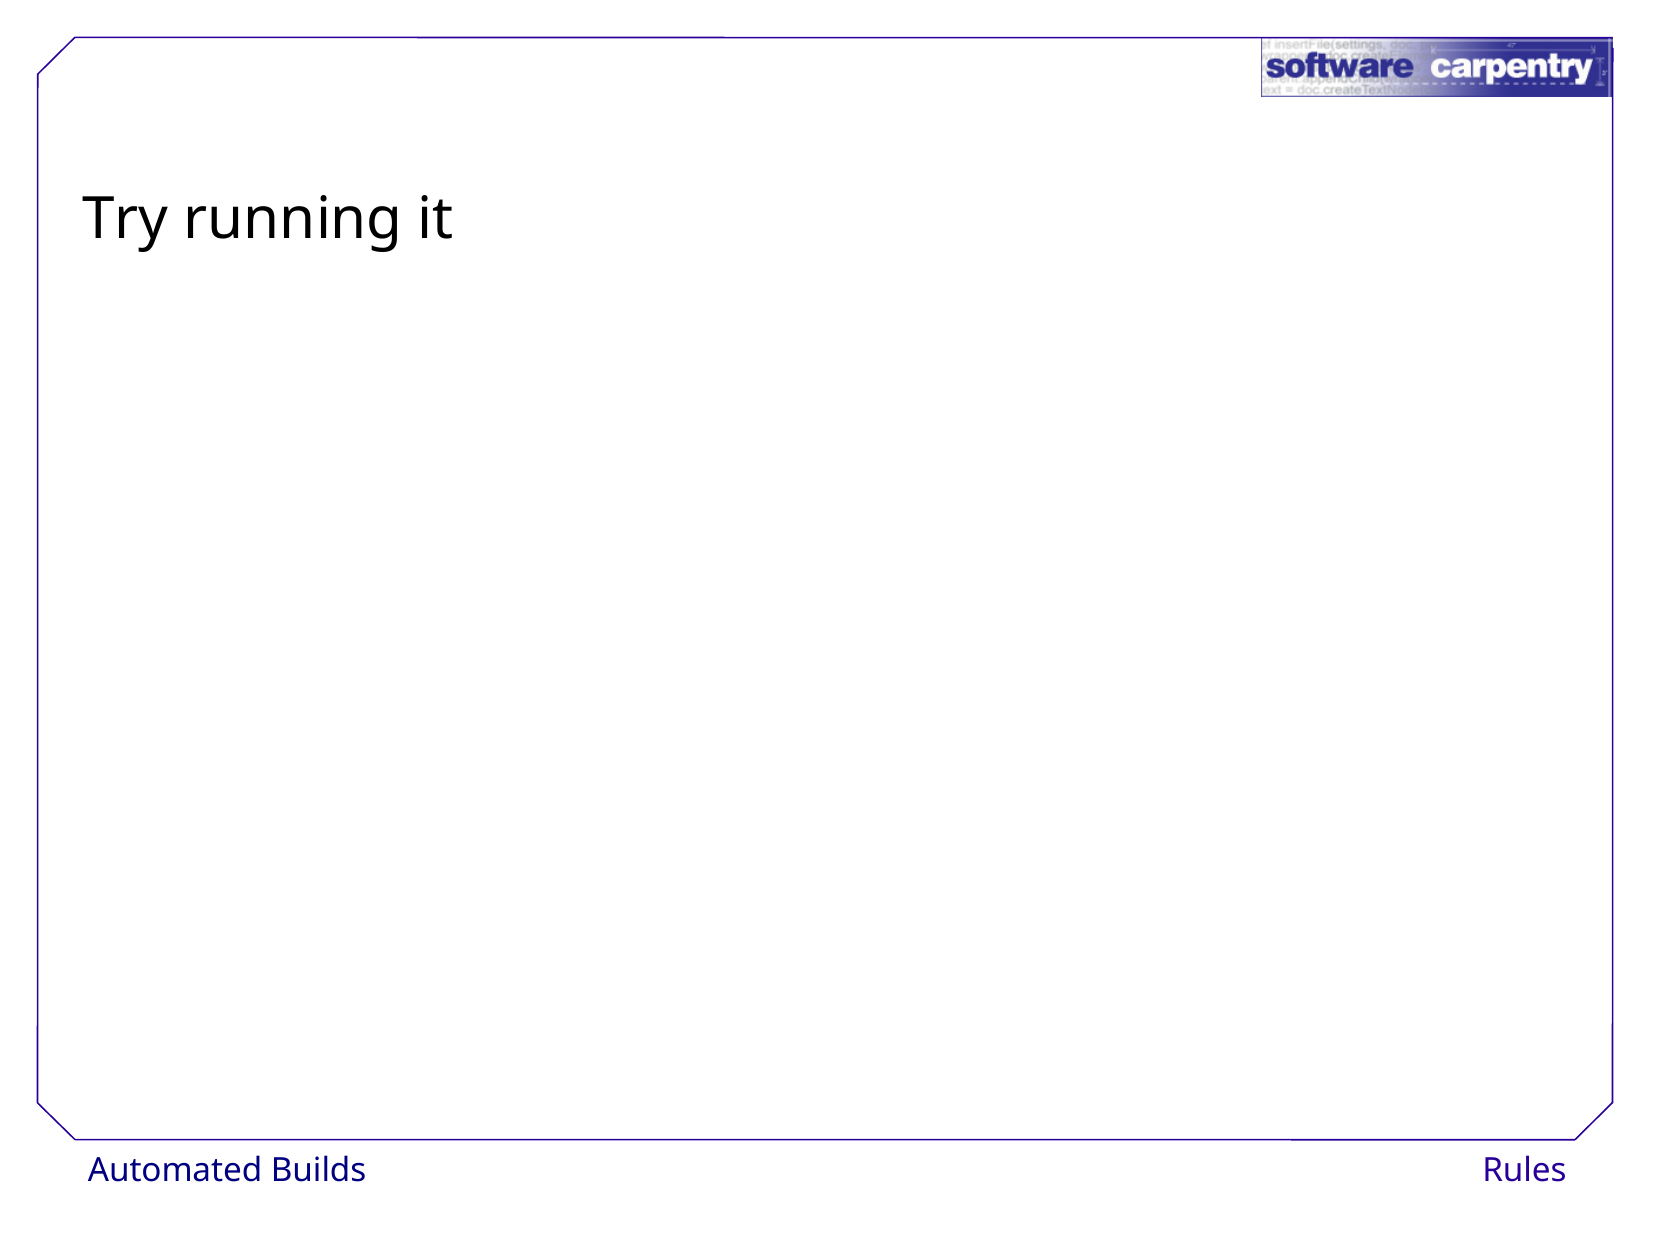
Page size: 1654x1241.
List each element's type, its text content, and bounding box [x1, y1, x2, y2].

picture [1261, 39, 1613, 97]
text_box Try running it [67, 138, 619, 259]
